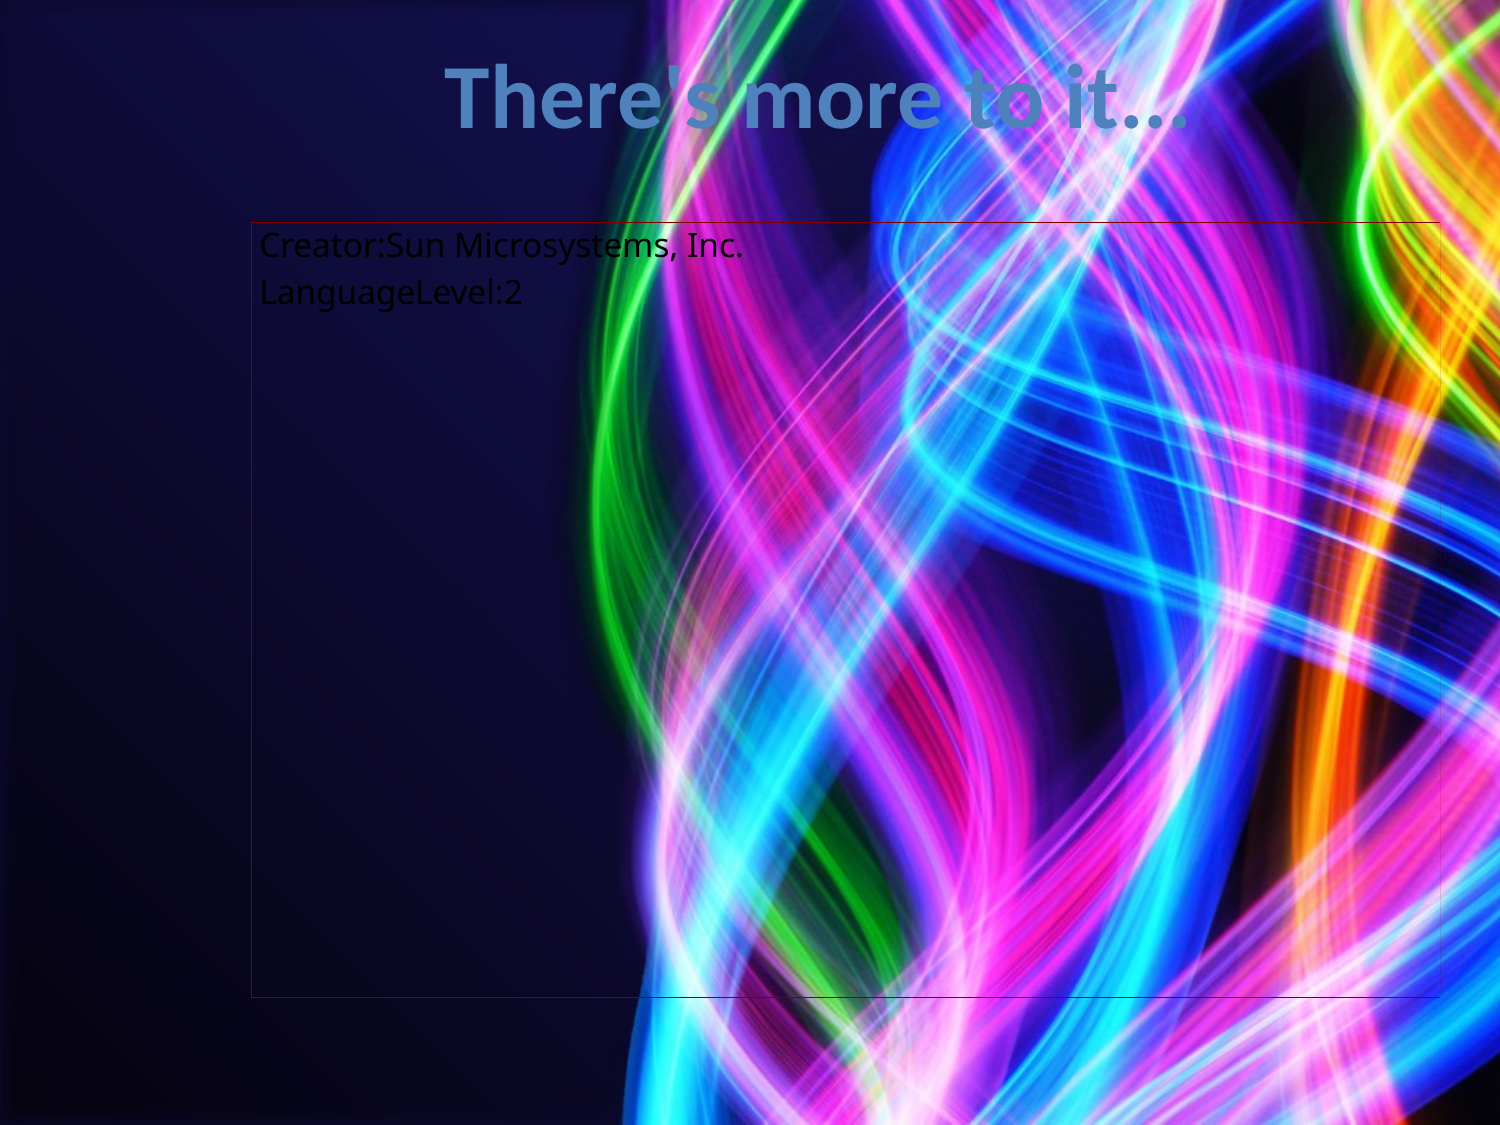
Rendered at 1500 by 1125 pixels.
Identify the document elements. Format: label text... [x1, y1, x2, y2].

title There's more to it... [213, 9, 1425, 201]
picture [0, 0, 1500, 1125]
